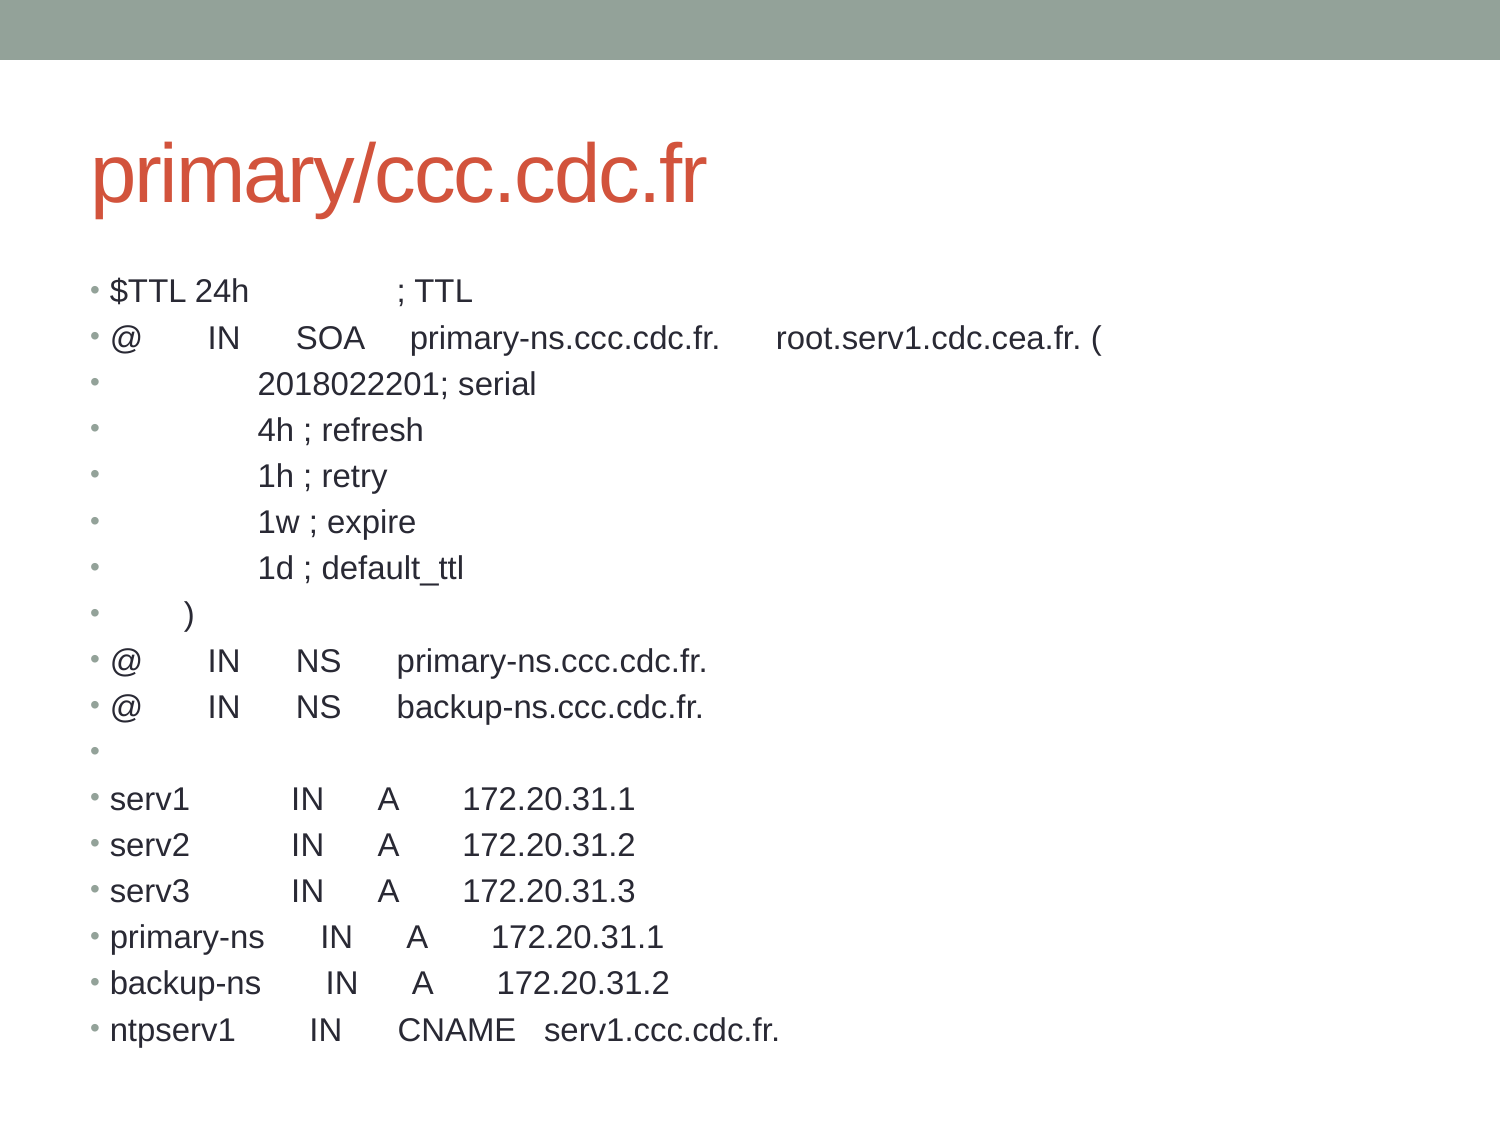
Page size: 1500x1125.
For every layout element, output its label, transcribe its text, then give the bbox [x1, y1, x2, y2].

title primary/ccc.cdc.fr [75, 87, 1425, 250]
list $TTL 24h ; TTL @ IN SOA primary-ns.ccc.cdc.fr. root.serv1.cdc.cea.fr. ( 2018022201; serial 4h ; refresh 1h ; retry 1w ; expire 1d ; default_ttl ) @ IN NS primary-ns.ccc.cdc.fr. @ IN NS backup-ns.ccc.cdc.fr. serv1 IN A 172.20.31.1 serv2 IN A 172.20.31.2 serv3 IN A 172.20.31.3 primary-ns IN A 172.20.31.1 backup-ns IN A 172.20.31.2 ntpserv1 IN CNAME serv1.ccc.cdc.fr. [75, 262, 1425, 1063]
